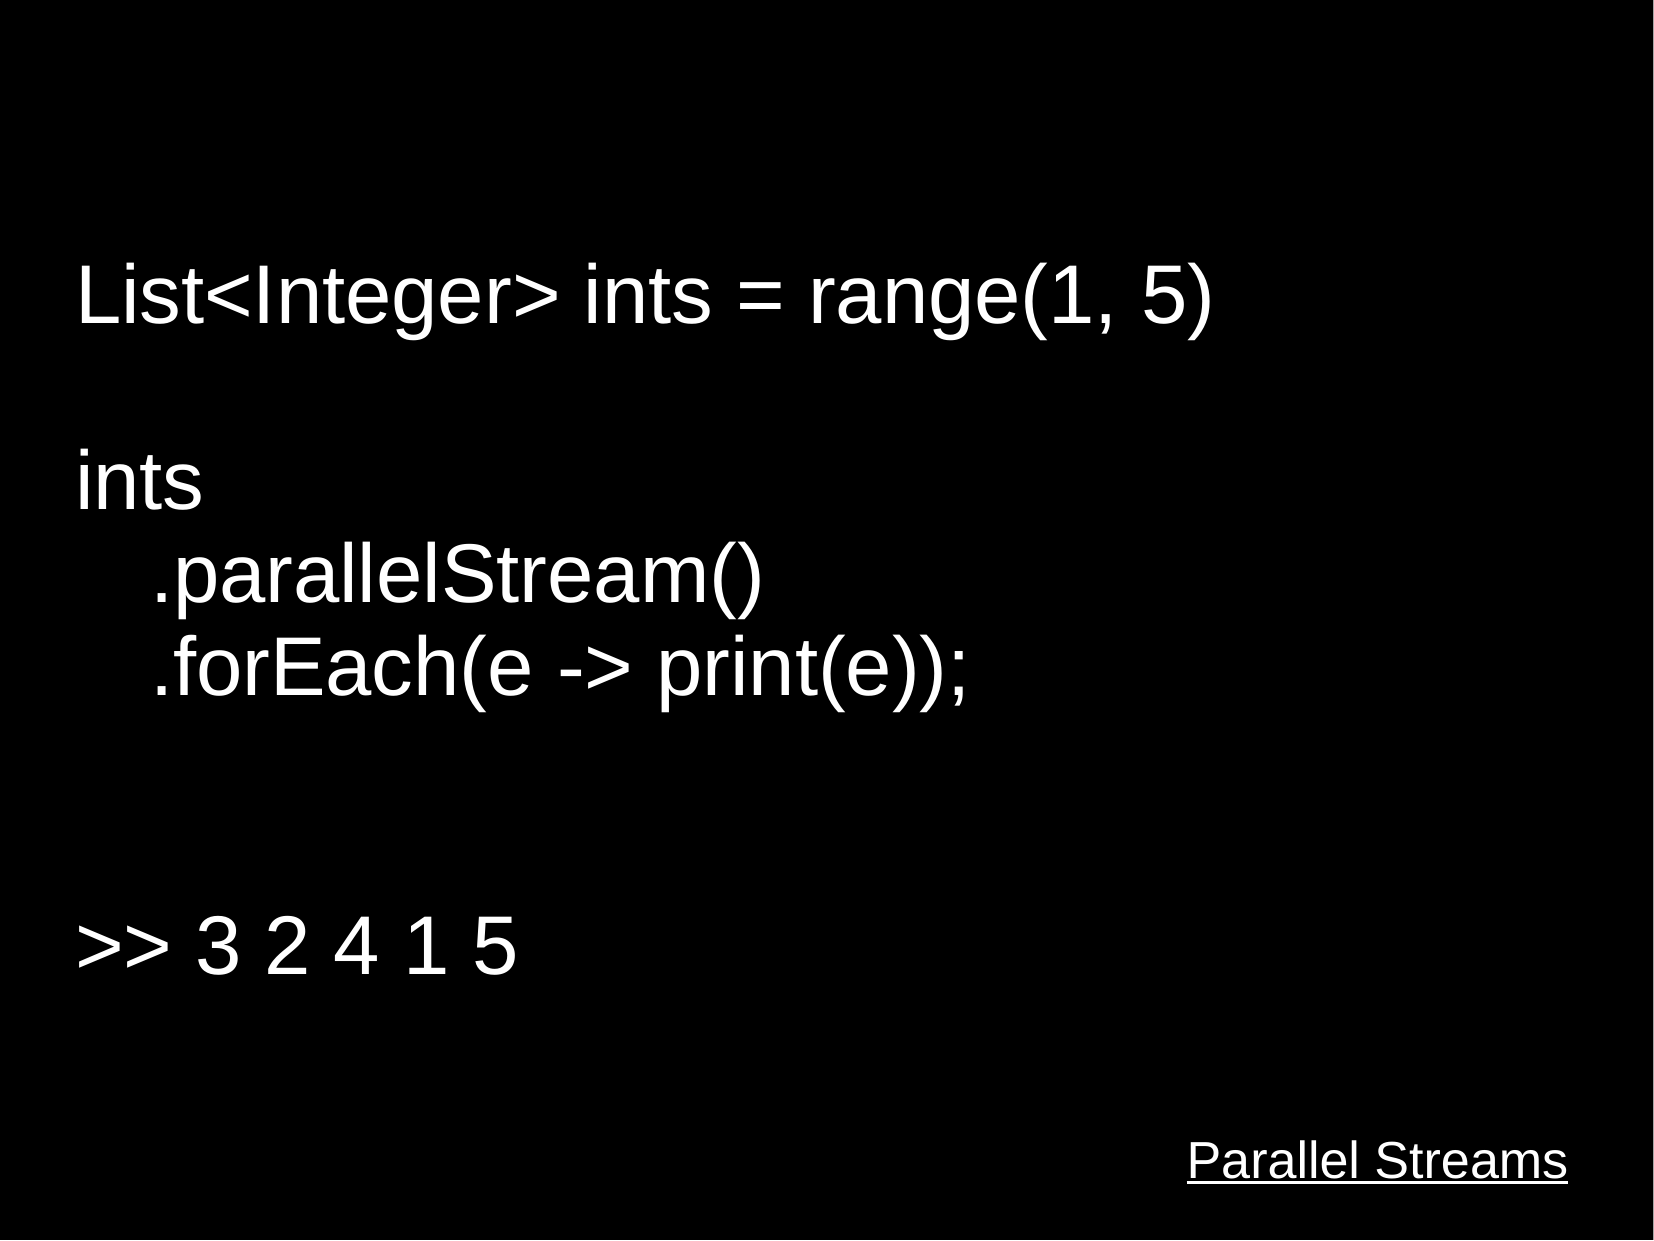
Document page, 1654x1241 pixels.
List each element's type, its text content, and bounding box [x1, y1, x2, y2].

text_box Parallel Streams [1100, 1080, 1654, 1241]
subtitle List<Integer> ints = range(1, 5) ints .parallelStream() .forEach(e -> print(e)); >> 3 2 4 1 5 [0, 0, 1654, 1241]
